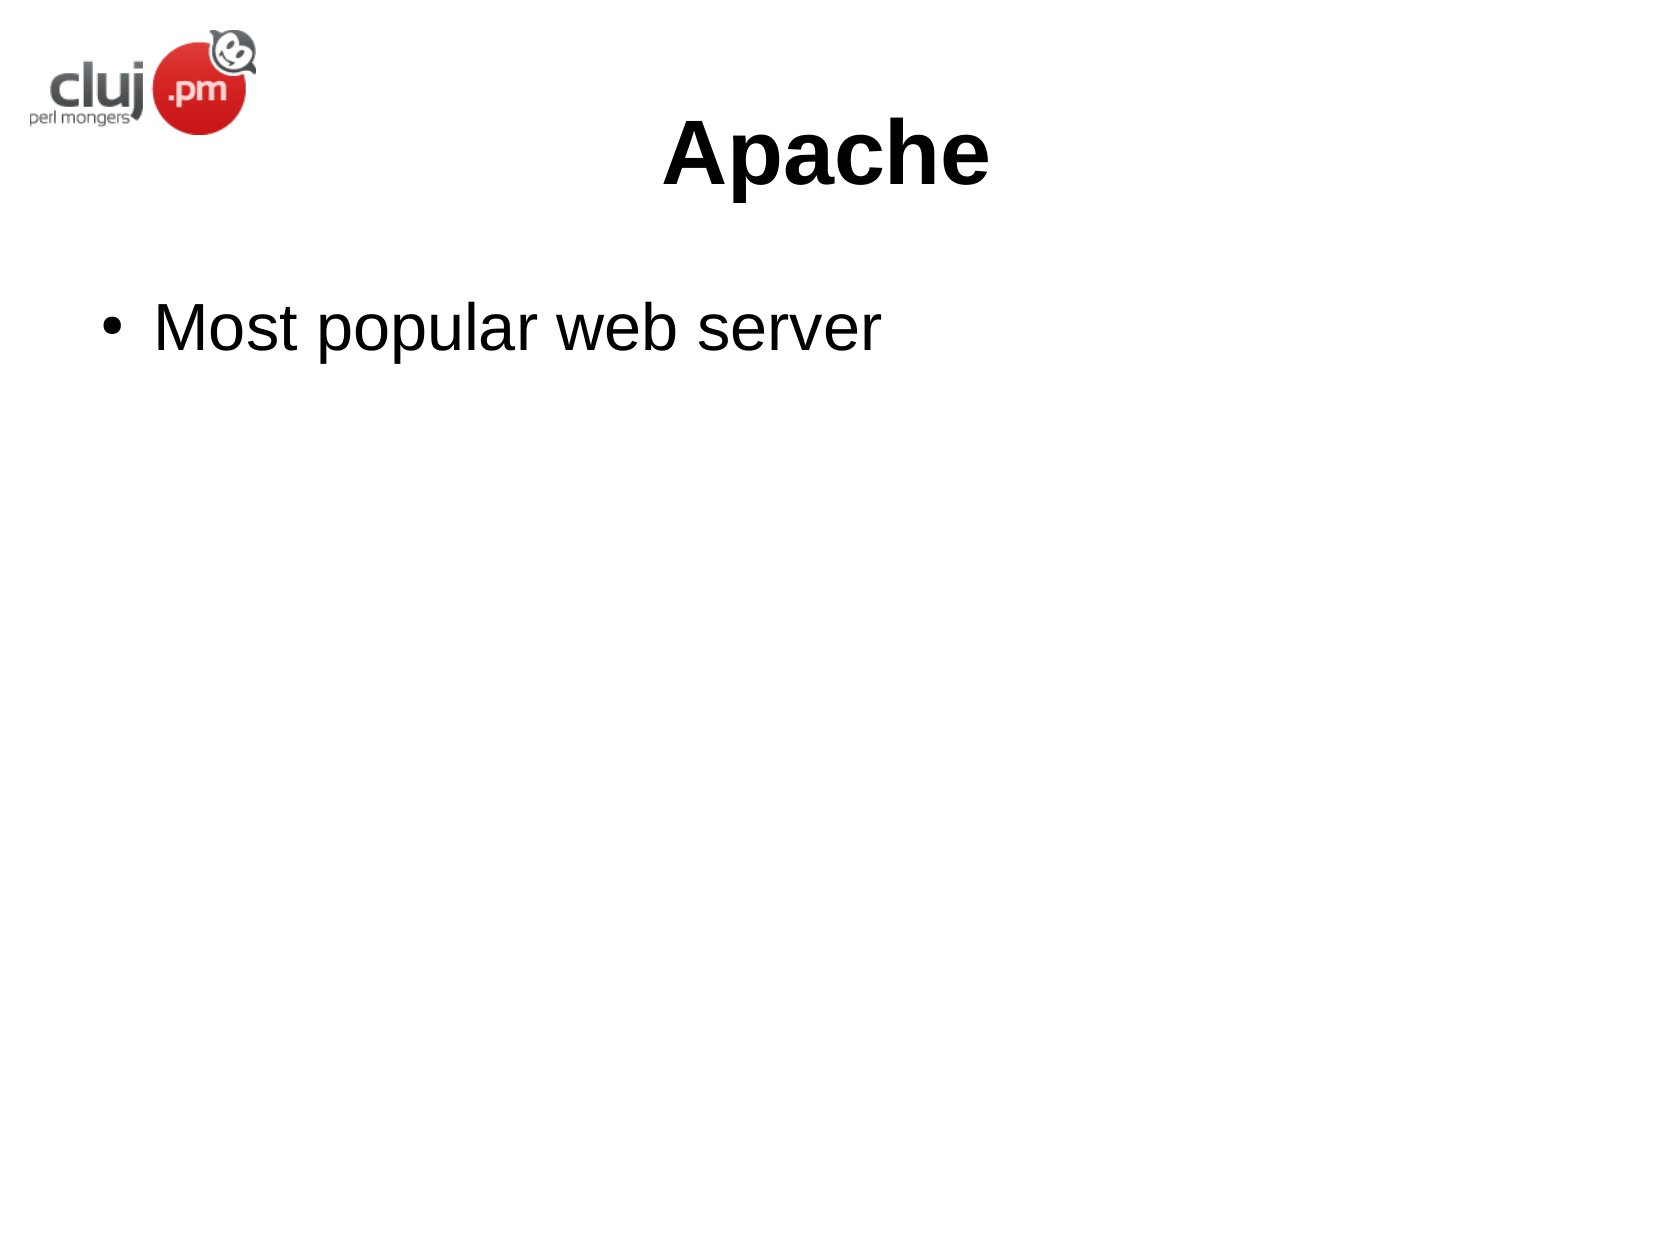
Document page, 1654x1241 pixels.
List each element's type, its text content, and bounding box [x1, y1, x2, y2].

picture [30, 30, 256, 135]
title Apache [82, 49, 1571, 257]
list Most popular web server [82, 290, 1538, 1010]
